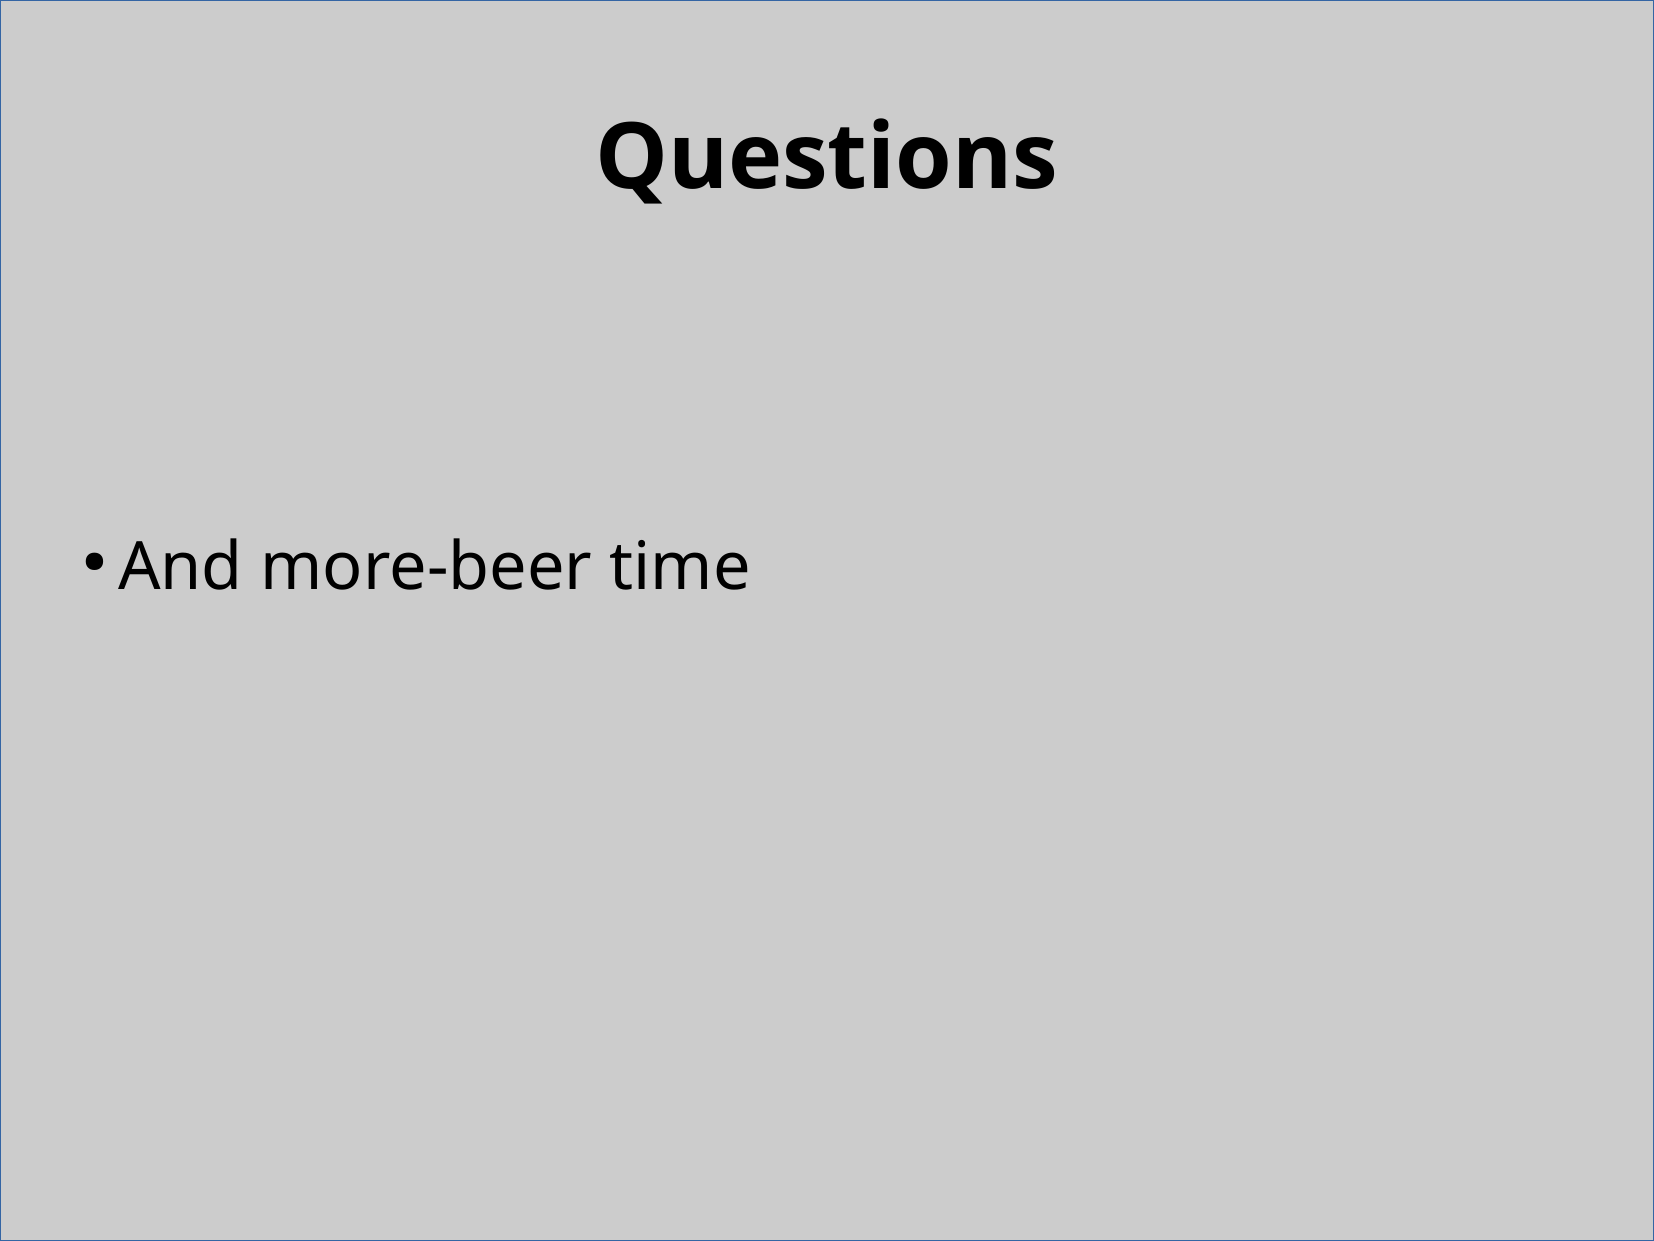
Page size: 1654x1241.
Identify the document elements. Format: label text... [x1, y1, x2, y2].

text_box [0, 0, 1654, 1241]
subtitle And more-beer time [82, 534, 1571, 685]
title Questions [82, 49, 1571, 257]
